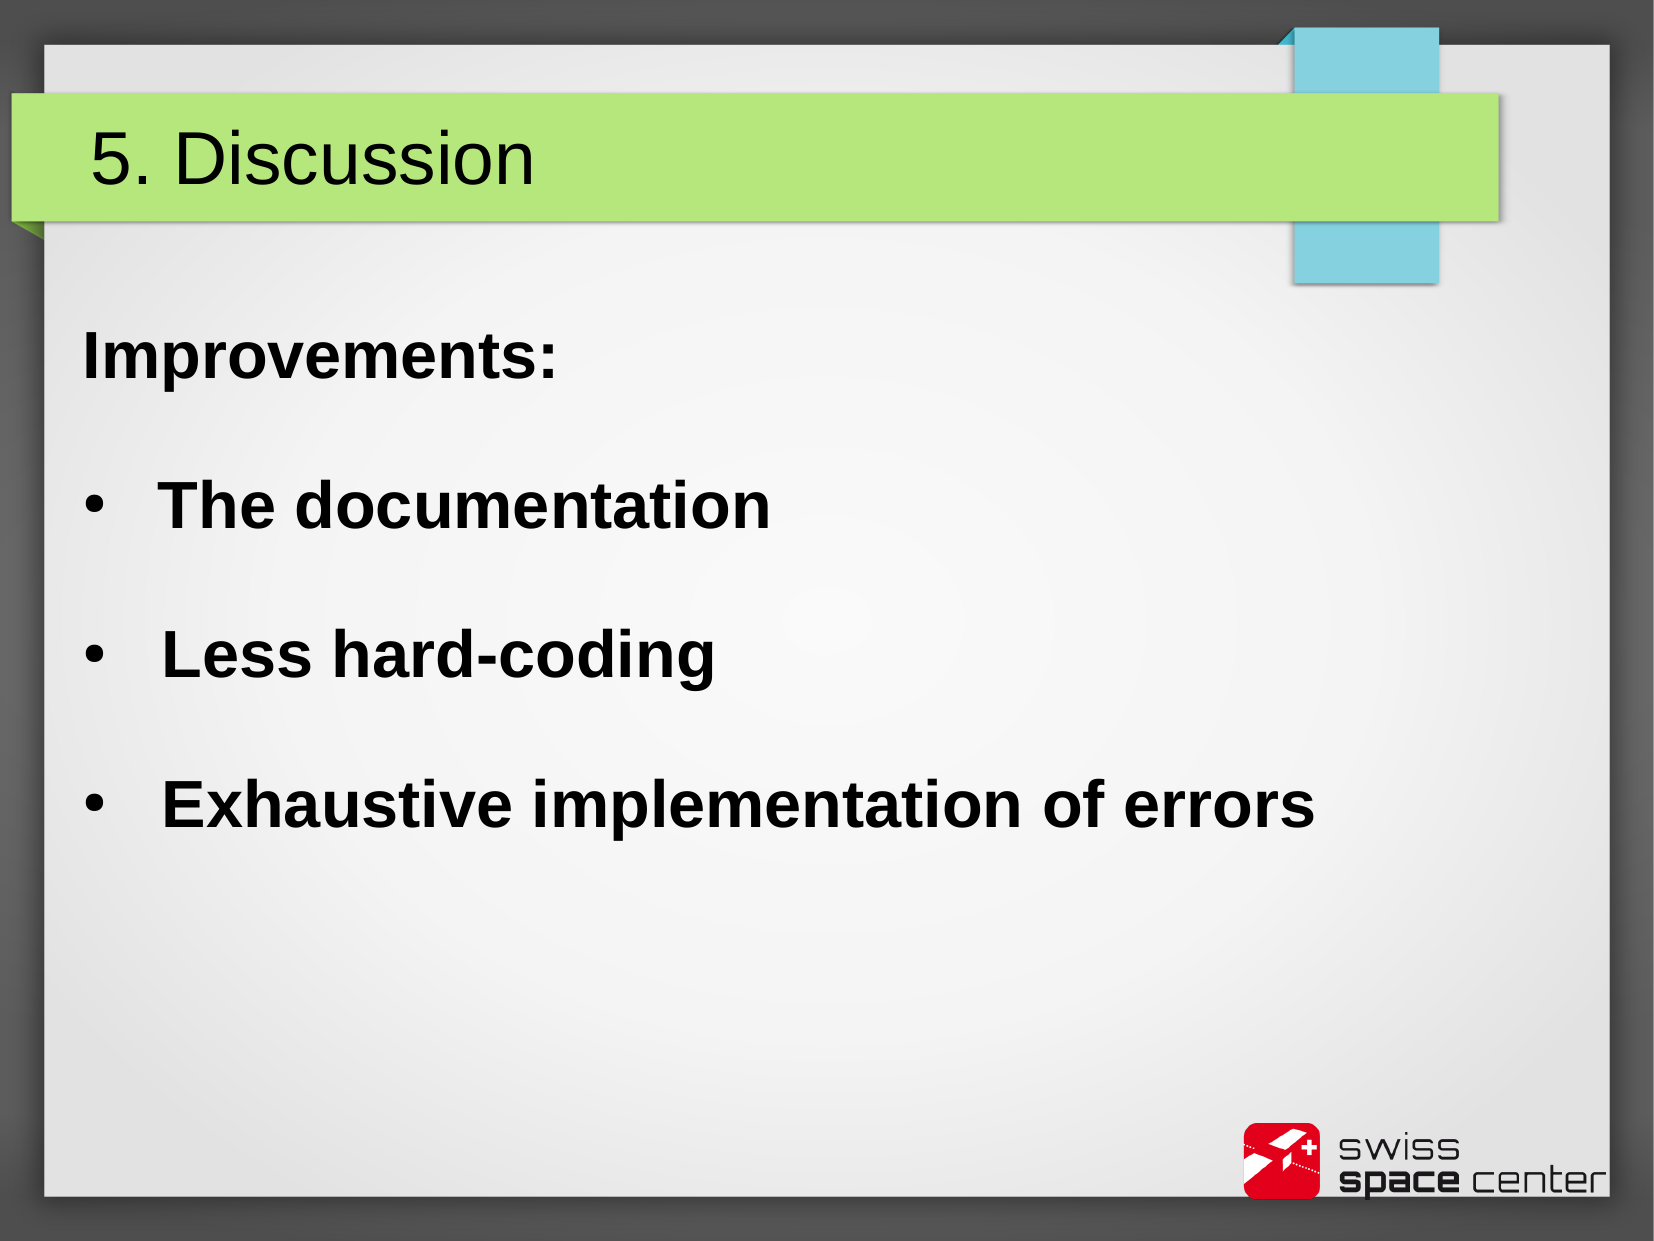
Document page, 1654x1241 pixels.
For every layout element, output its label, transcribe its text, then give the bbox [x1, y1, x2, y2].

subtitle Improvements: The documentation Less hard-coding Exhaustive implementation of errors [82, 295, 1571, 1015]
title 5. Discussion [90, 99, 1426, 218]
picture [0, 0, 1654, 1241]
